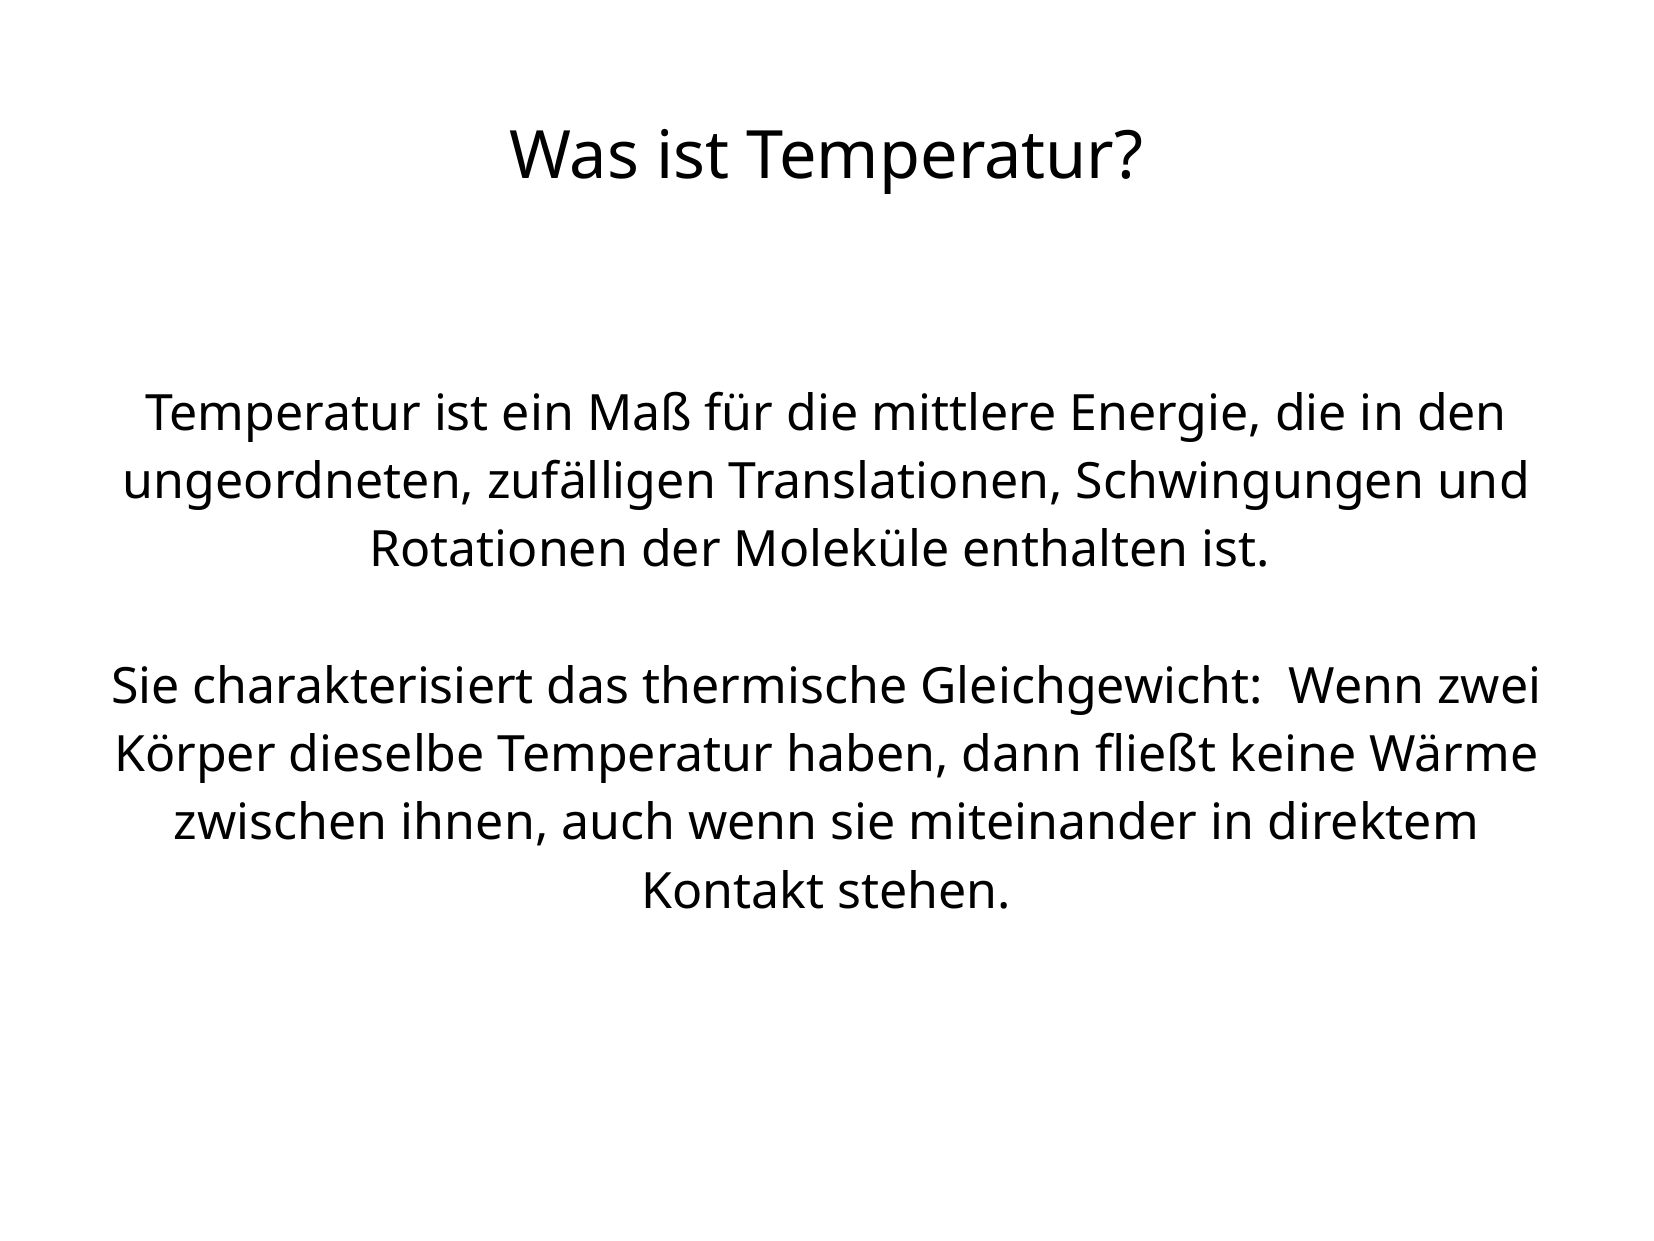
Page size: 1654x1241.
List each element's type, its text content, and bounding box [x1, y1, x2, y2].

subtitle Temperatur ist ein Maß für die mittlere Energie, die in den ungeordneten, zufälligen Translationen, Schwingungen und Rotationen der Moleküle enthalten ist. Sie charakterisiert das thermische Gleichgewicht: Wenn zwei Körper dieselbe Temperatur haben, dann fließt keine Wärme zwischen ihnen, auch wenn sie miteinander in direktem Kontakt stehen. [82, 290, 1571, 1010]
title Was ist Temperatur? [82, 49, 1571, 257]
